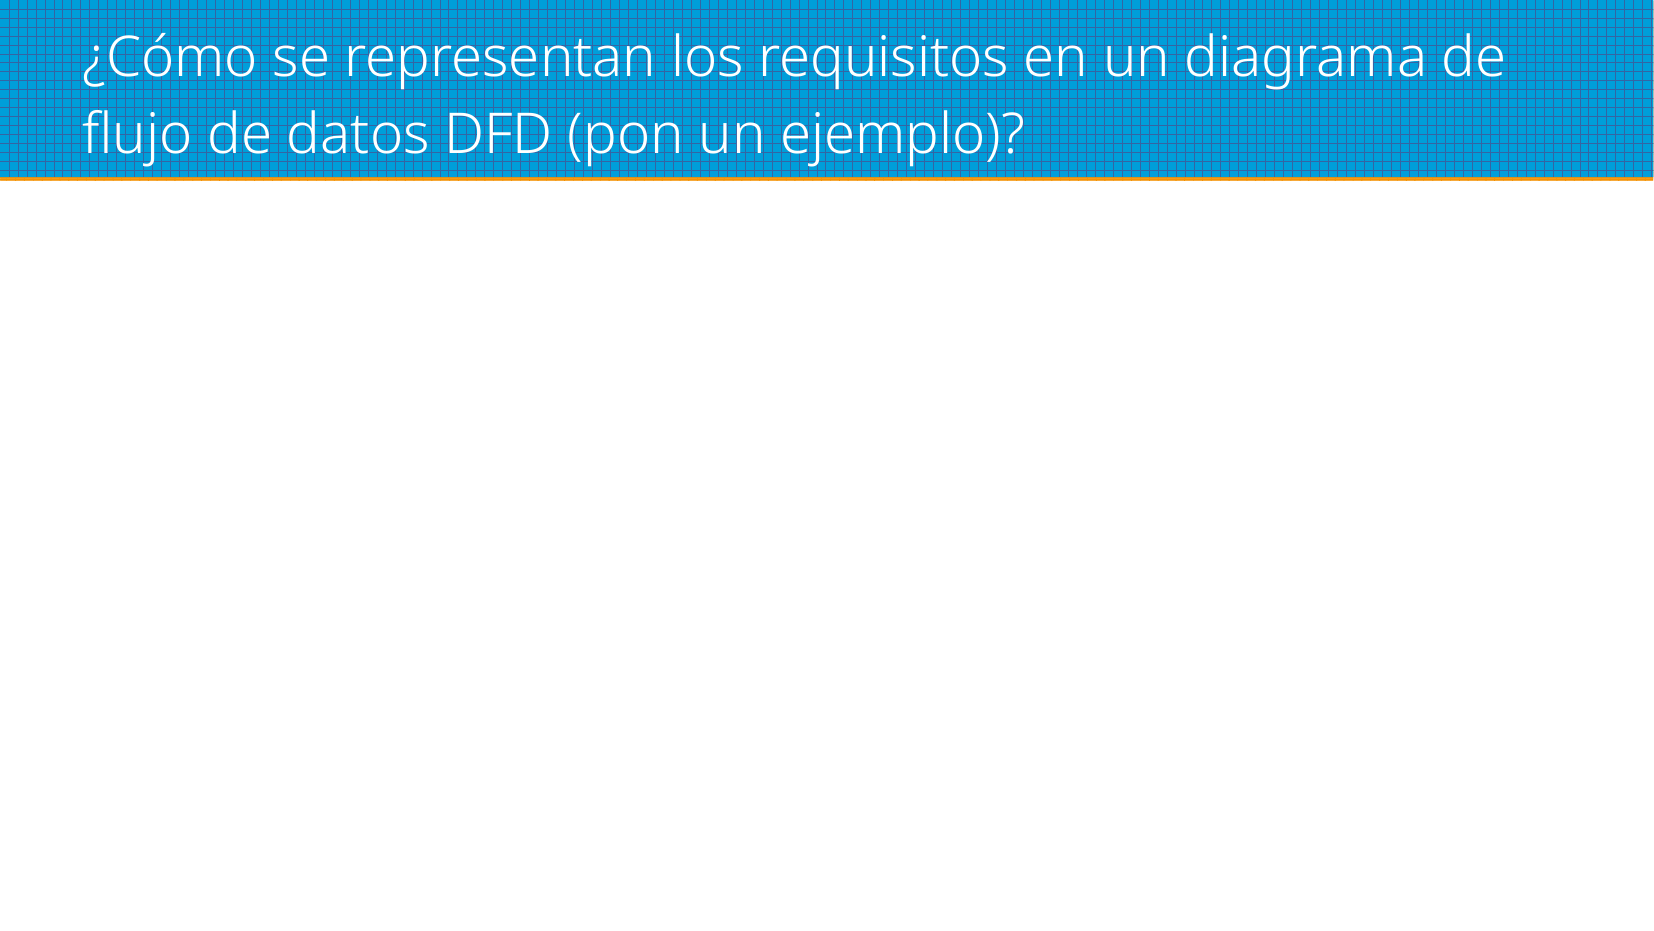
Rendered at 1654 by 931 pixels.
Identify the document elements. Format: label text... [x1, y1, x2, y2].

title ¿Cómo se representan los requisitos en un diagrama de flujo de datos DFD (pon un ejemplo)? [82, 14, 1571, 171]
